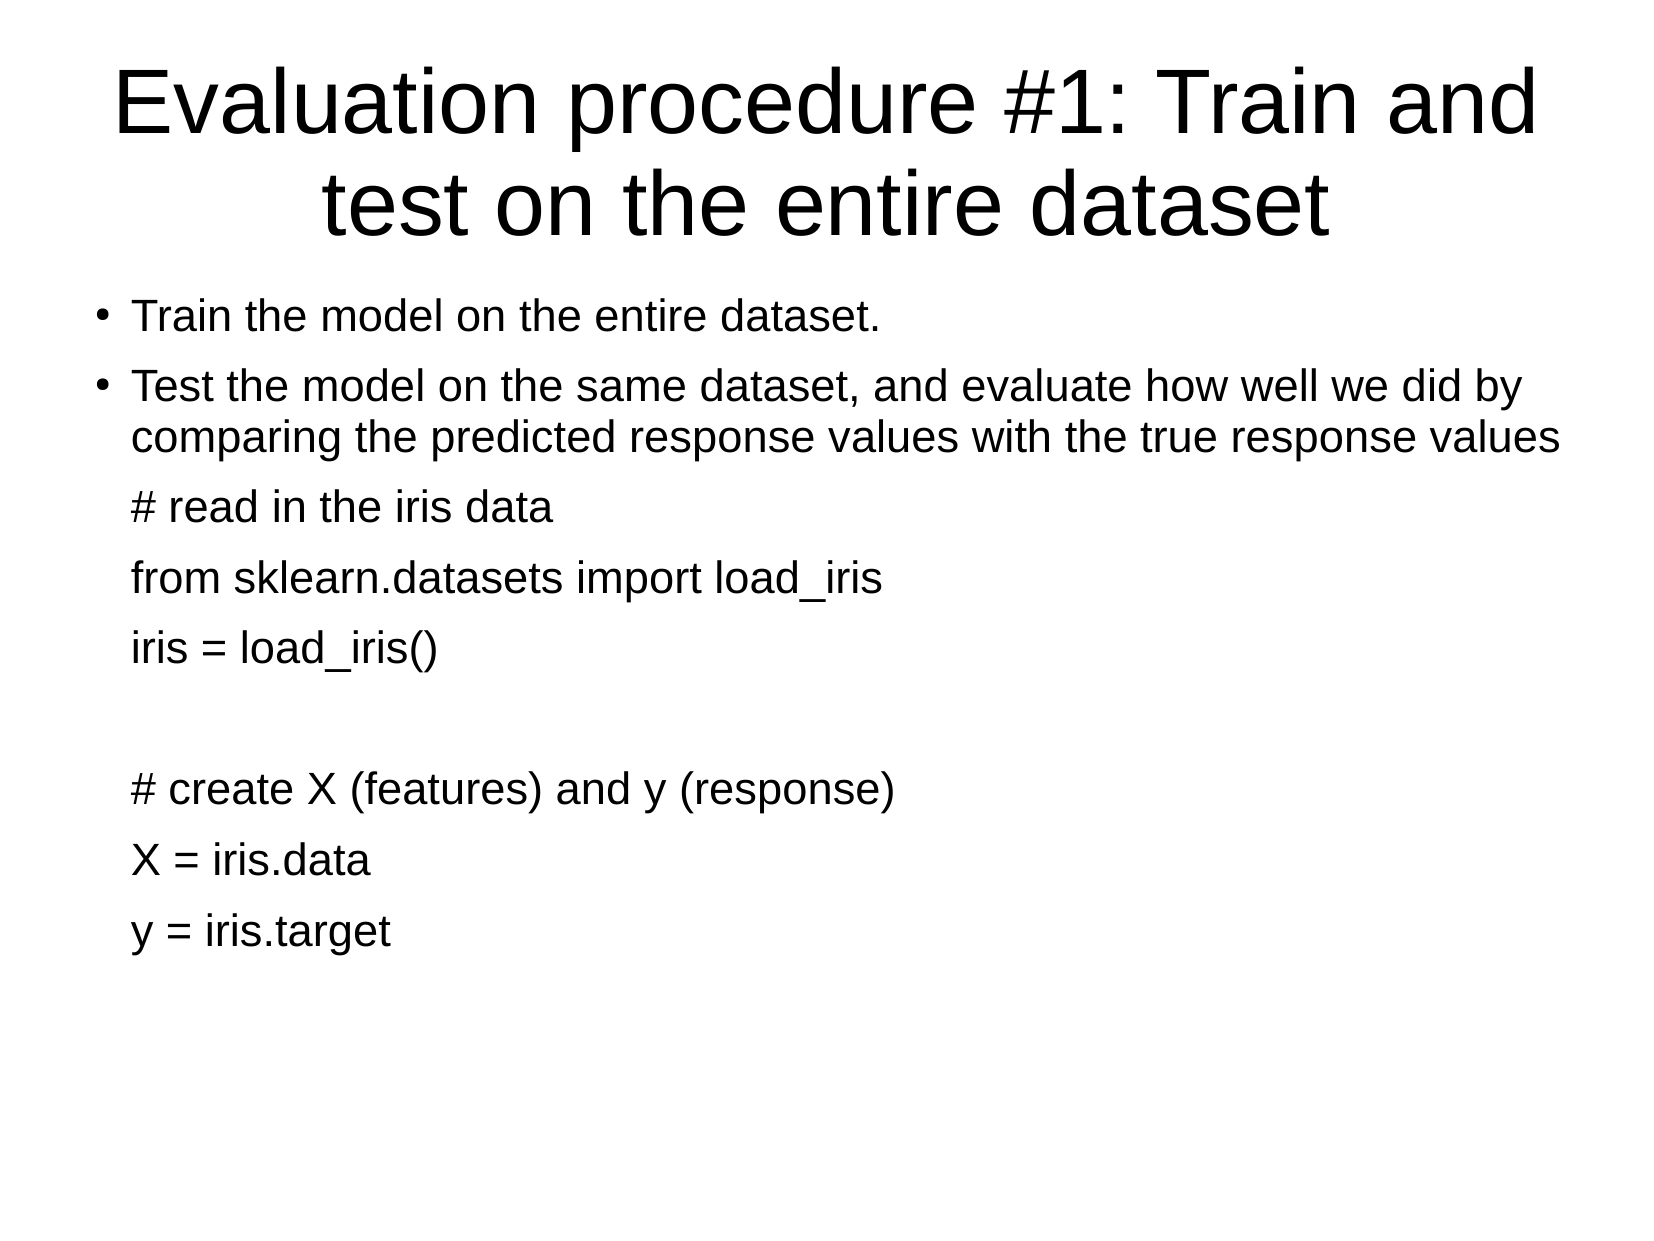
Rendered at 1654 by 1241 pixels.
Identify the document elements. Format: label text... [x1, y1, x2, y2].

list Train the model on the entire dataset. Test the model on the same dataset, and evaluate how well we did by comparing the predicted response values with the true response values # read in the iris data from sklearn.datasets import load_iris iris = load_iris() # create X (features) and y (response) X = iris.data y = iris.target [82, 290, 1571, 1010]
title Evaluation procedure #1: Train and test on the entire dataset [82, 49, 1571, 257]
